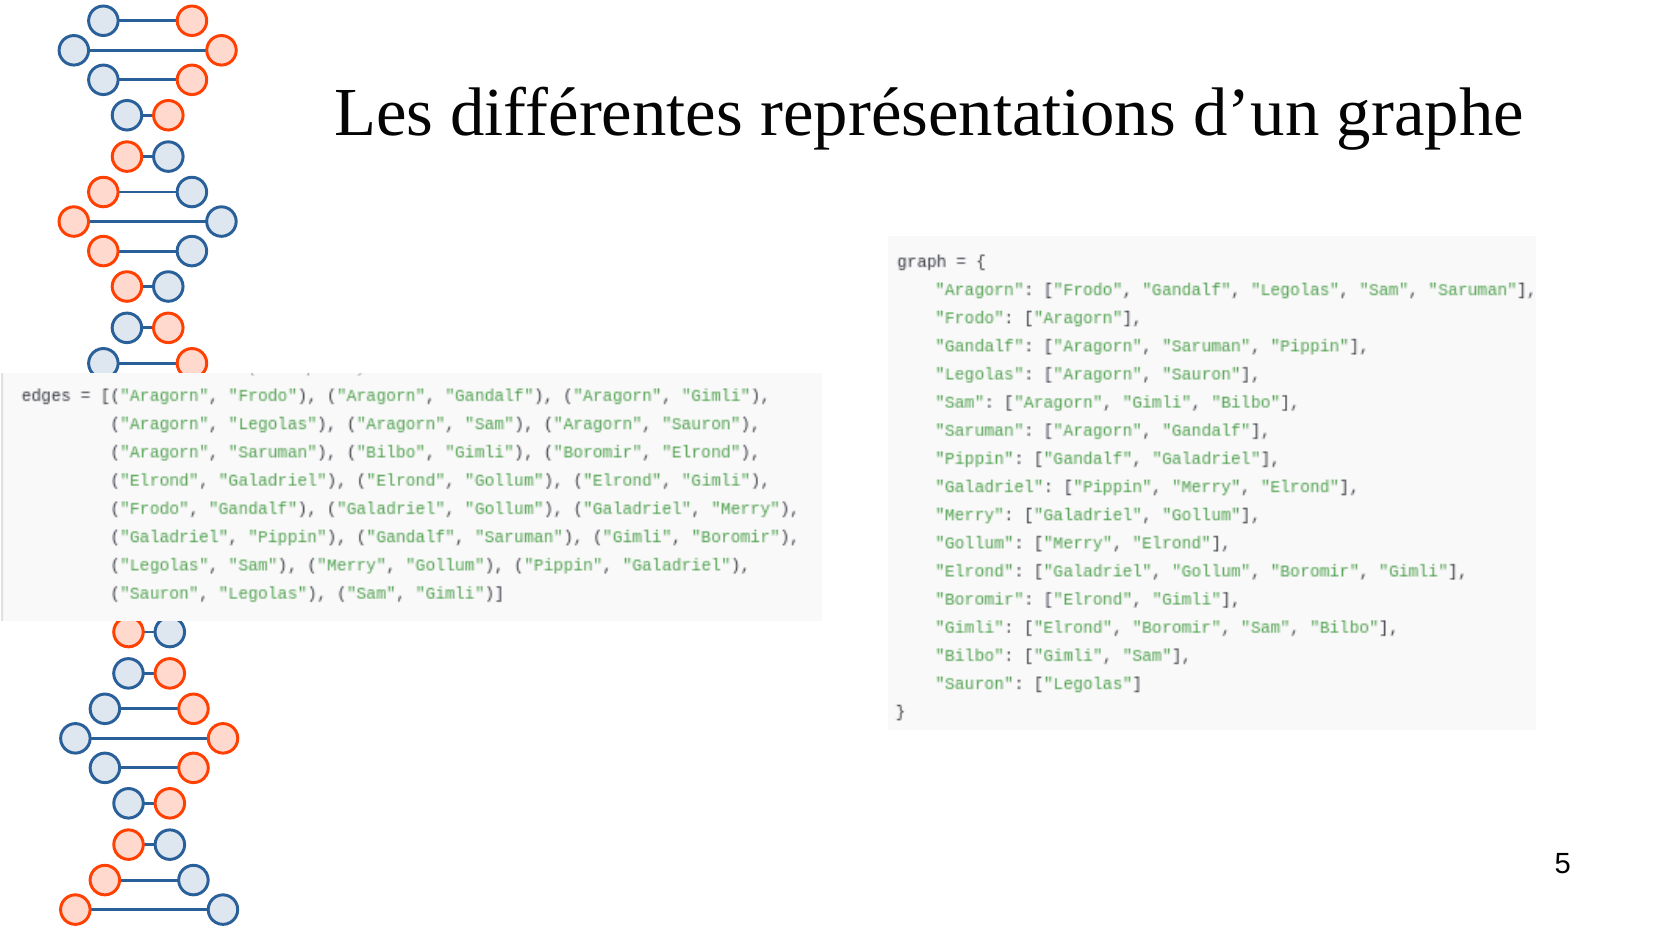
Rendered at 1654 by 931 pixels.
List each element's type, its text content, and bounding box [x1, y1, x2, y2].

title Les différentes représentations d’un graphe [265, 35, 1595, 189]
picture [0, 373, 822, 621]
picture [888, 236, 1536, 730]
